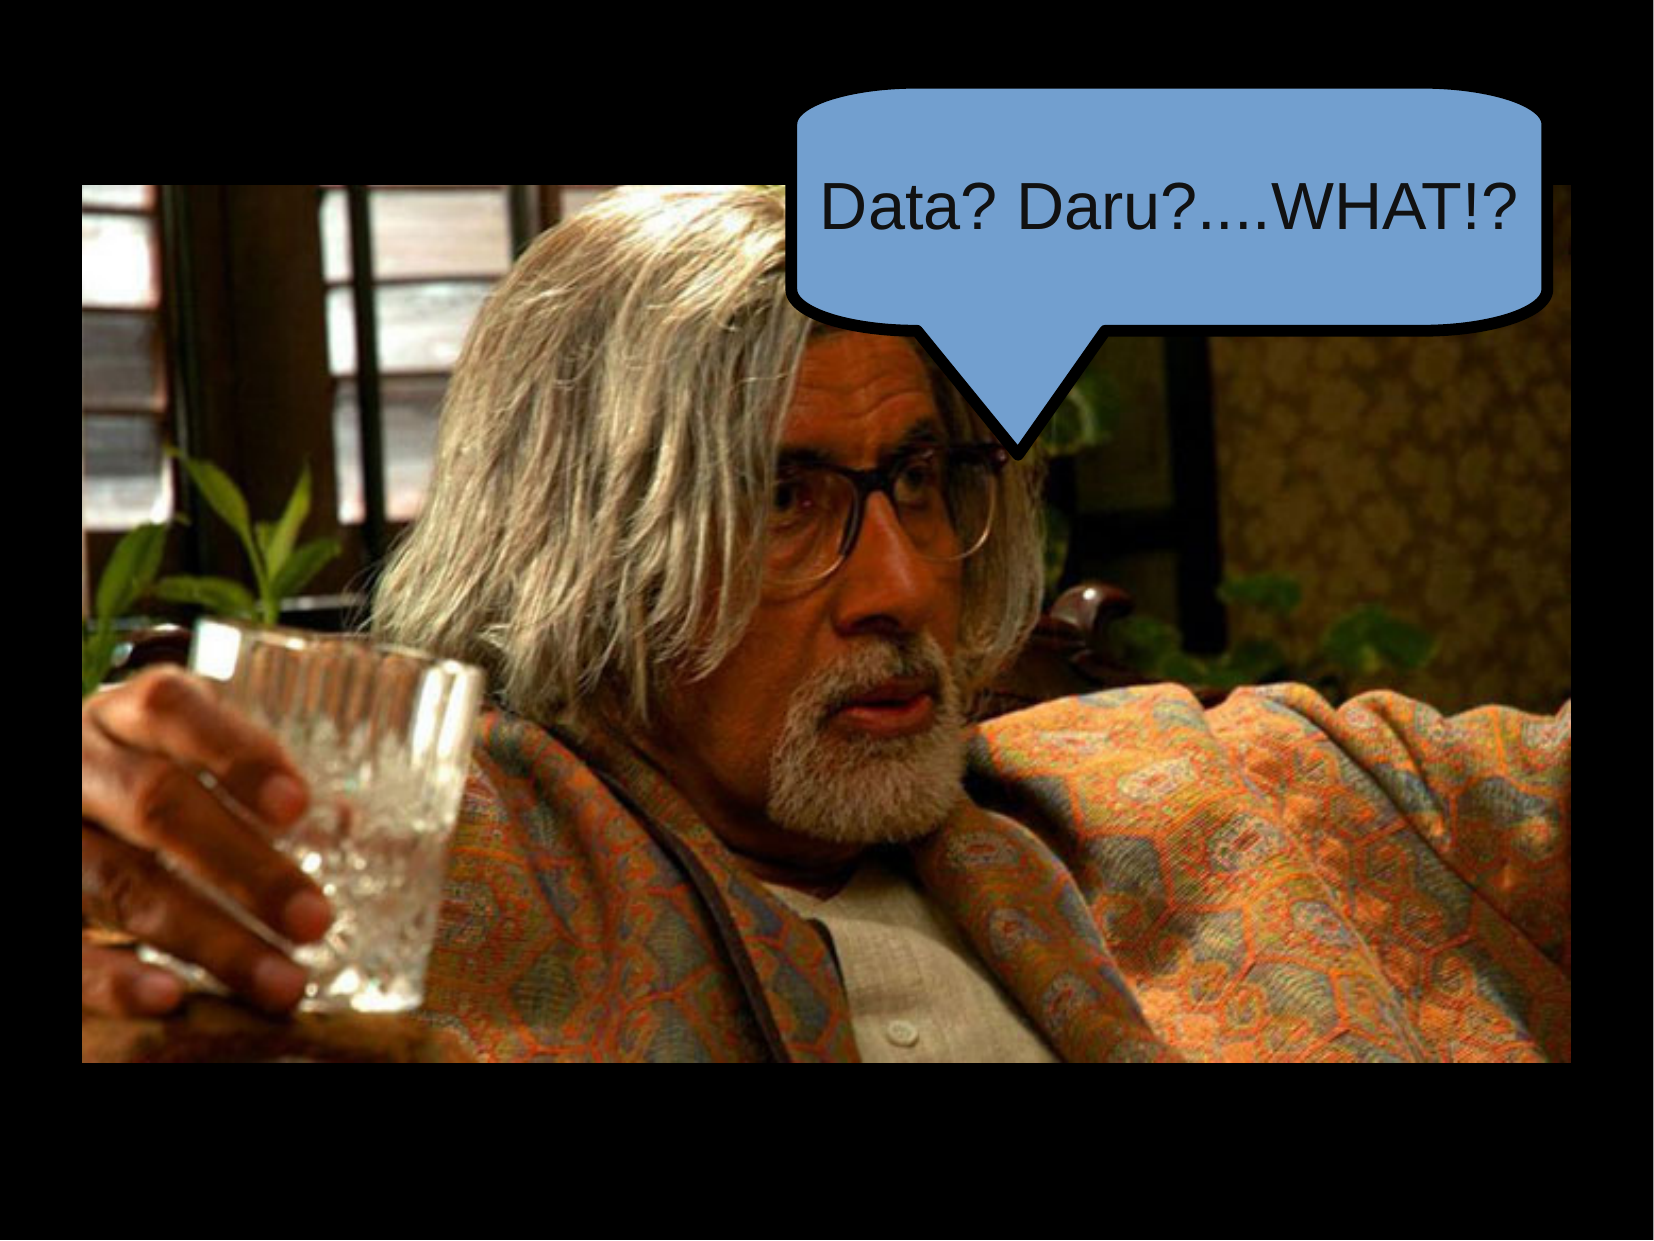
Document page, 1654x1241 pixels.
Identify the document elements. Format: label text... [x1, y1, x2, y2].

text_box Data? Daru?....WHAT!? [791, 82, 1548, 455]
picture [82, 185, 1571, 1063]
